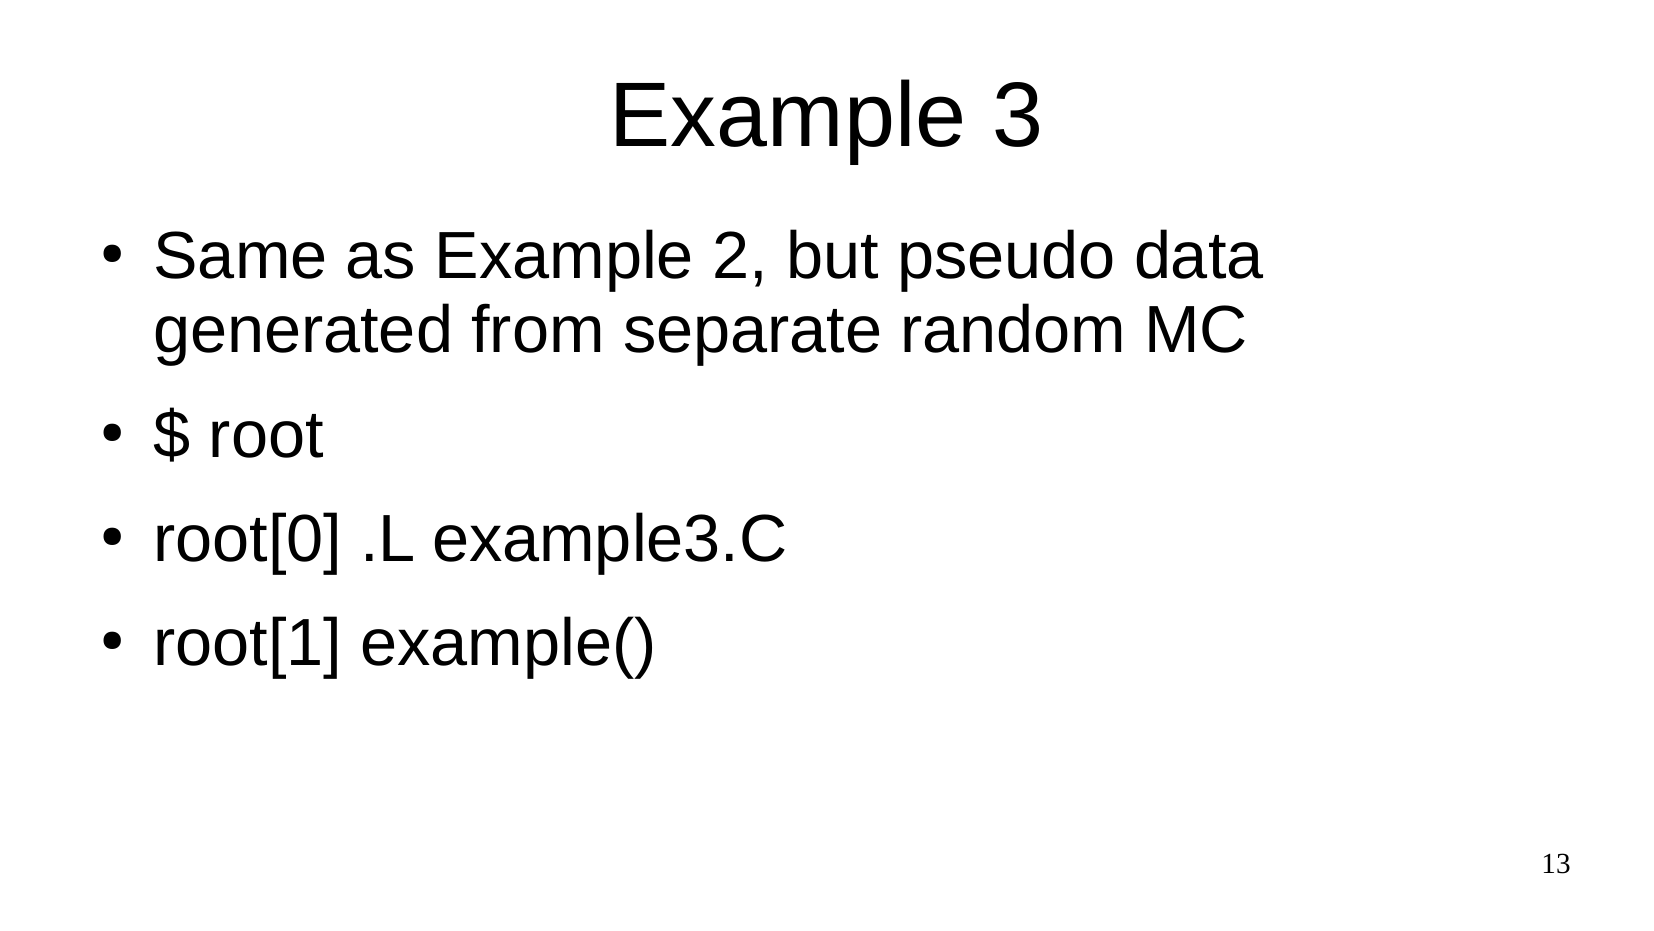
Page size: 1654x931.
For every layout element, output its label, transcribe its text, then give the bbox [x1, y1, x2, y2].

list Same as Example 2, but pseudo data generated from separate random MC $ root root[0] .L example3.C root[1] example() [82, 217, 1571, 758]
title Example 3 [82, 37, 1571, 193]
